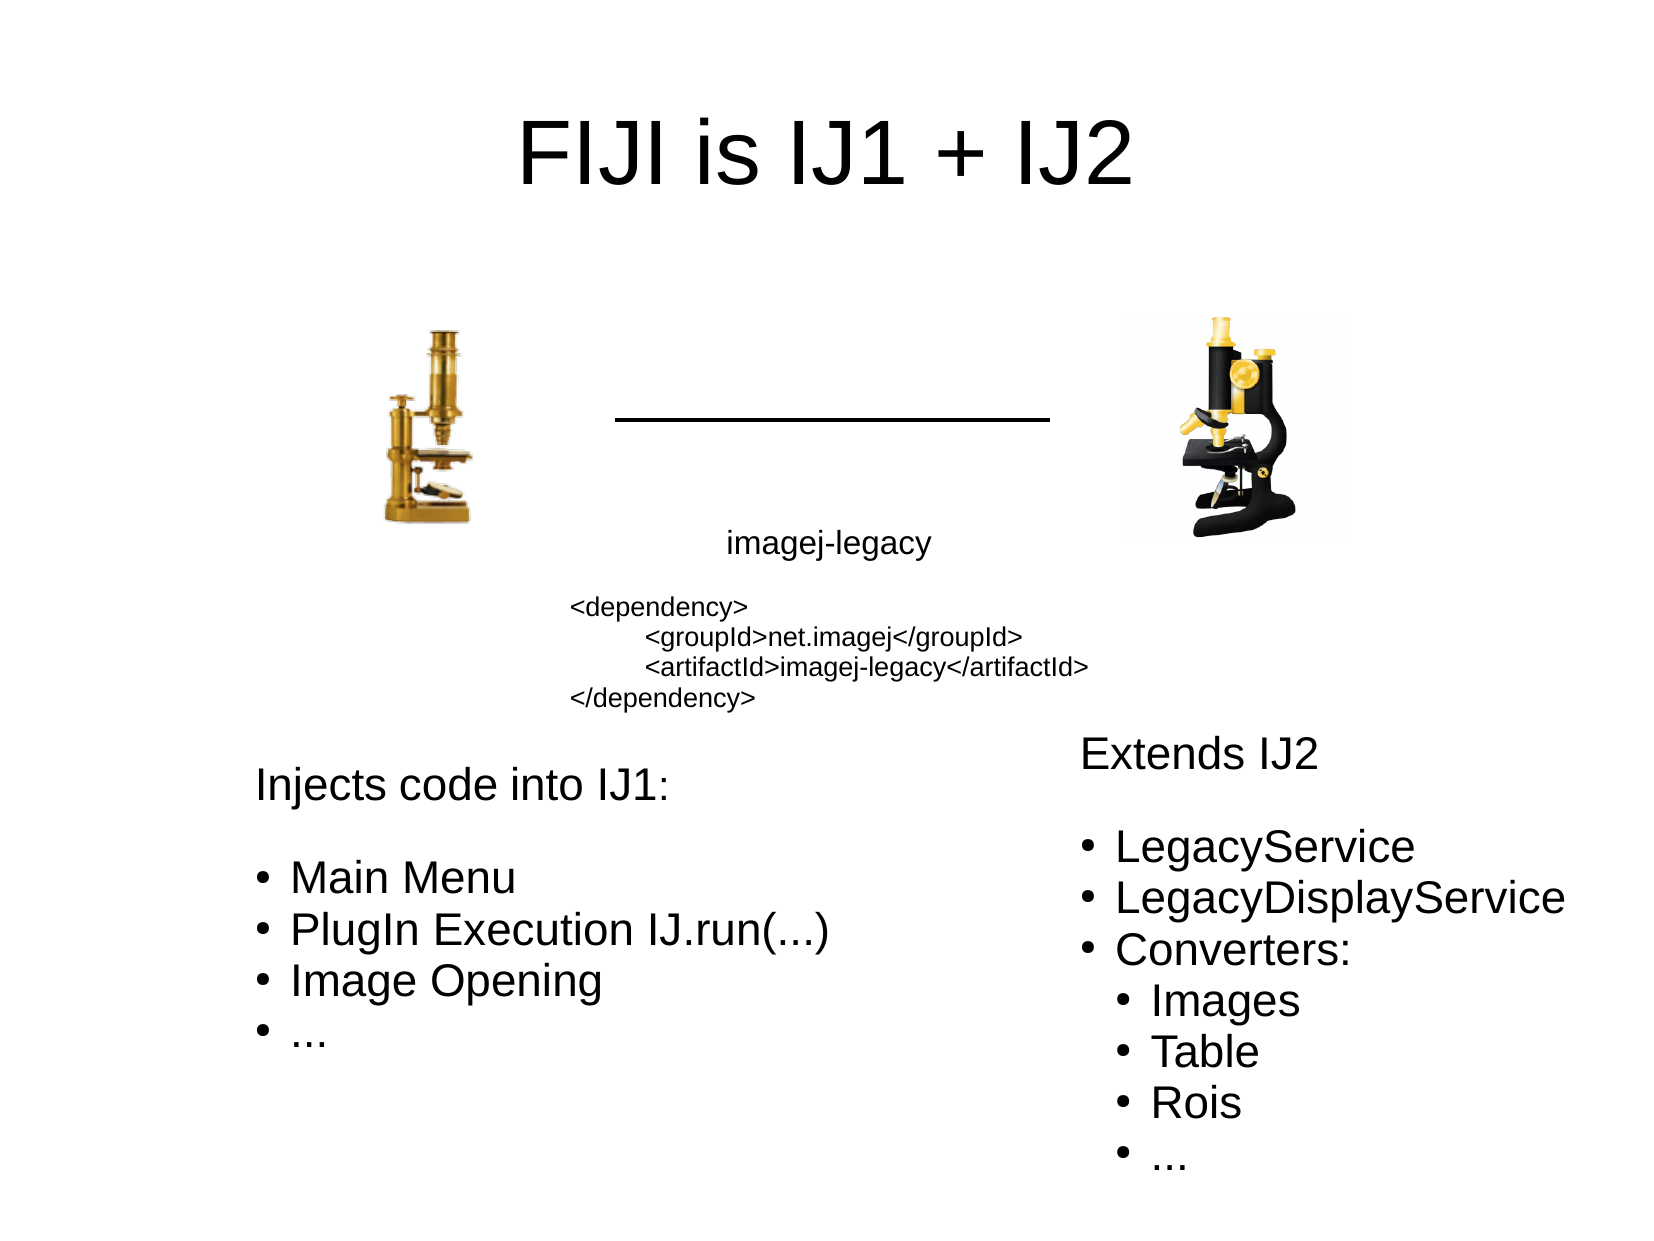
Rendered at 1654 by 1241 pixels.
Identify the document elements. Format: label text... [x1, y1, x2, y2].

picture [330, 329, 526, 526]
text_box imagej-legacy <dependency> <groupId>net.imagej</groupId> <artifactId>imagej-legacy</artifactId> </dependency> [555, 517, 1141, 721]
text_box Extends IJ2 LegacyService LegacyDisplayService Converters: Images Table Rois ... [1065, 720, 1582, 1188]
title FIJI is IJ1 + IJ2 [82, 49, 1571, 257]
text_box Injects code into IJ1: Main Menu PlugIn Execution IJ.run(...) Image Opening ... [240, 751, 846, 1066]
picture [1125, 314, 1351, 541]
